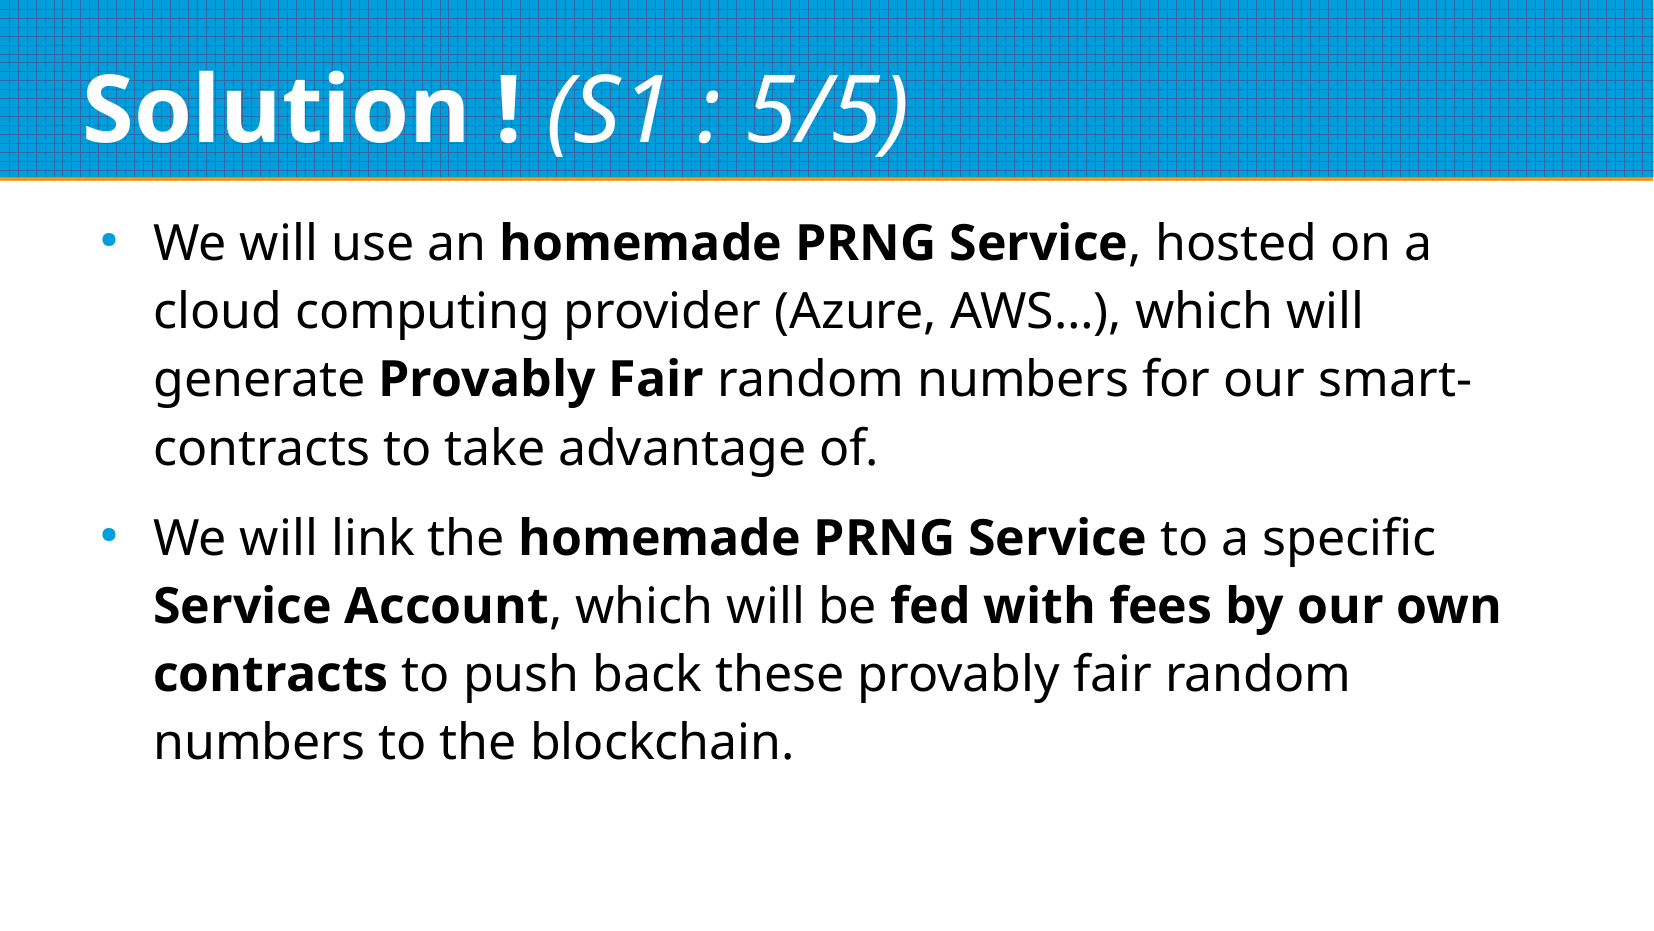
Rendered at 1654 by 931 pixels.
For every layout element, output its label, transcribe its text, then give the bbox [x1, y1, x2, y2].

title Solution ! (S1 : 5/5) [82, 14, 1571, 171]
list We will use an homemade PRNG Service, hosted on a cloud computing provider (Azure, AWS…), which will generate Provably Fair random numbers for our smart-contracts to take advantage of. We will link the homemade PRNG Service to a specific Service Account, which will be fed with fees by our own contracts to push back these provably fair random numbers to the blockchain. [82, 206, 1563, 916]
